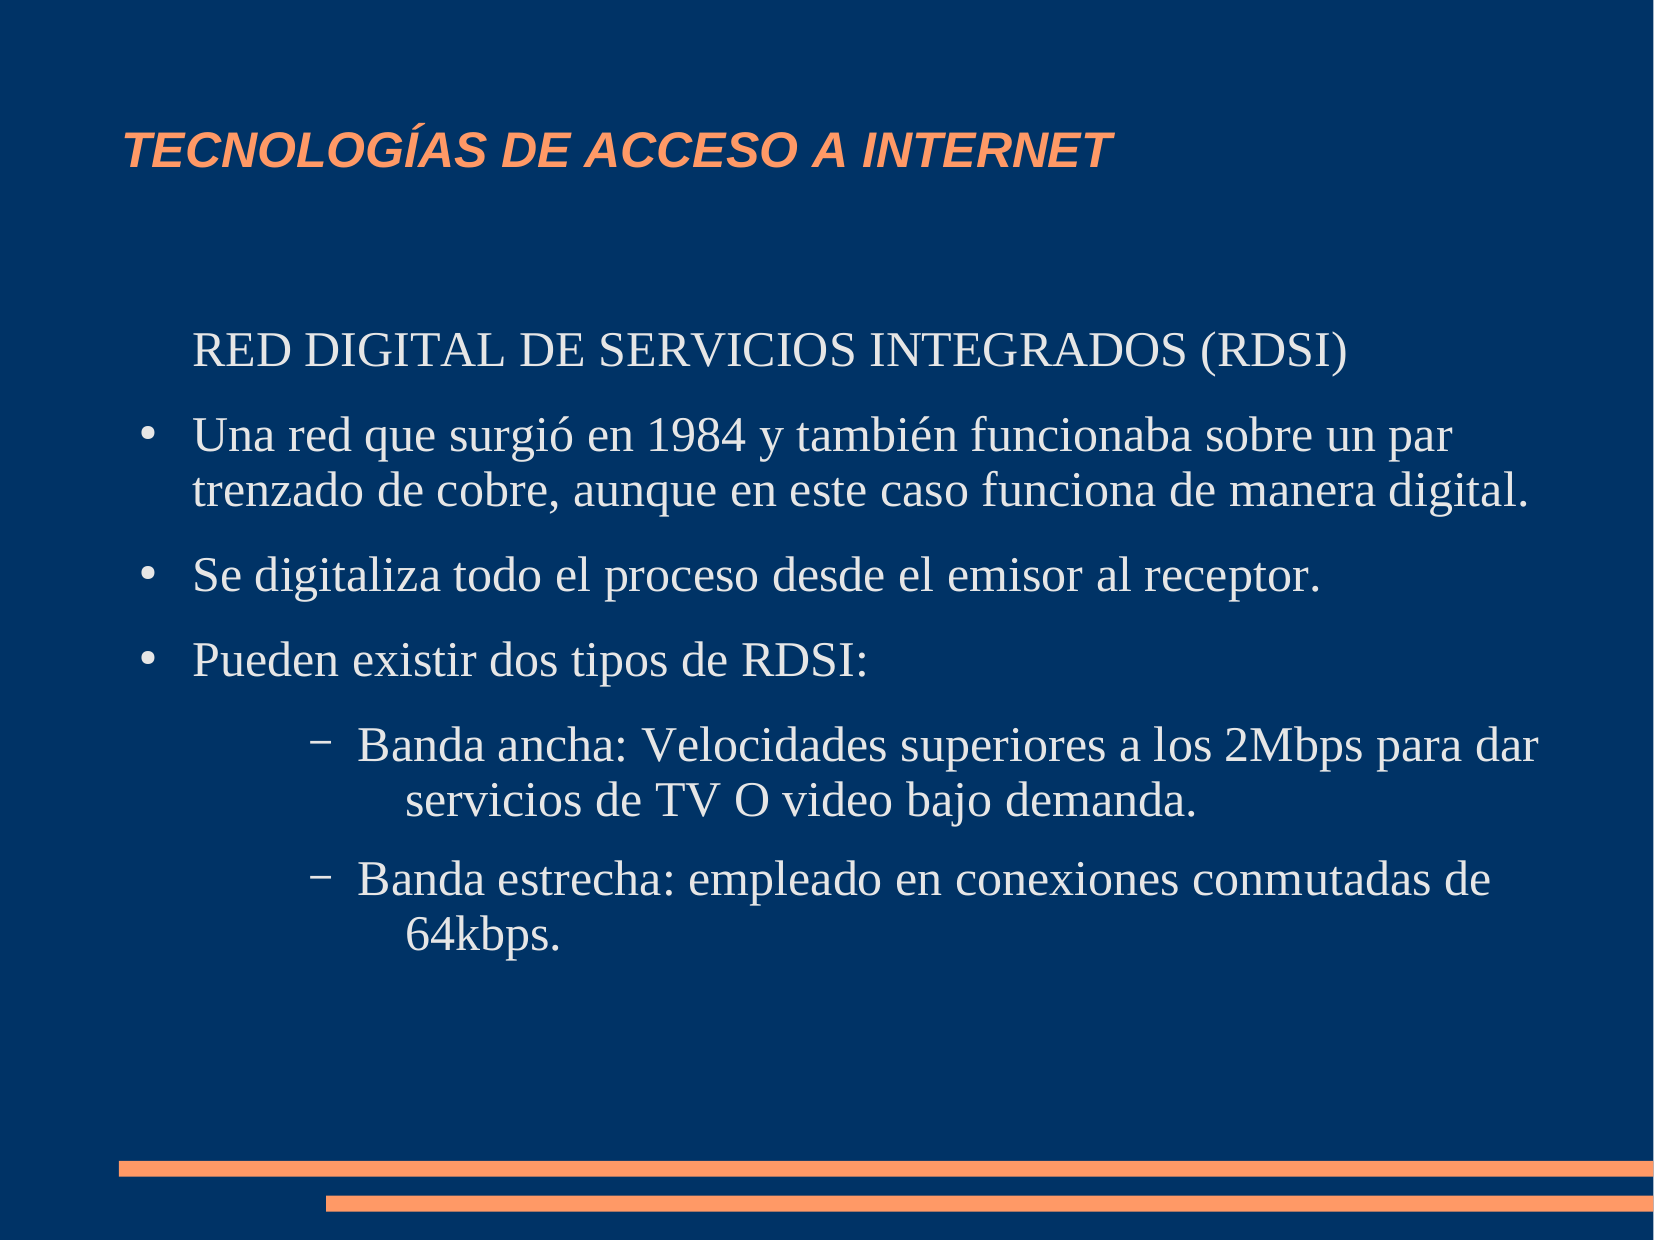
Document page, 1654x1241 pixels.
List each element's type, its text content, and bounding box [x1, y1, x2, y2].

title TECNOLOGÍAS DE ACCESO A INTERNET [121, 46, 1534, 254]
list RED DIGITAL DE SERVICIOS INTEGRADOS (RDSI) Una red que surgió en 1984 y también funcionaba sobre un par trenzado de cobre, aunque en este caso funciona de manera digital. Se digitaliza todo el proceso desde el emisor al receptor. Pueden existir dos tipos de RDSI: Banda ancha: Velocidades superiores a los 2Mbps para dar servicios de TV O video bajo demanda. Banda estrecha: empleado en conexiones conmutadas de 64kbps. [121, 322, 1561, 1210]
